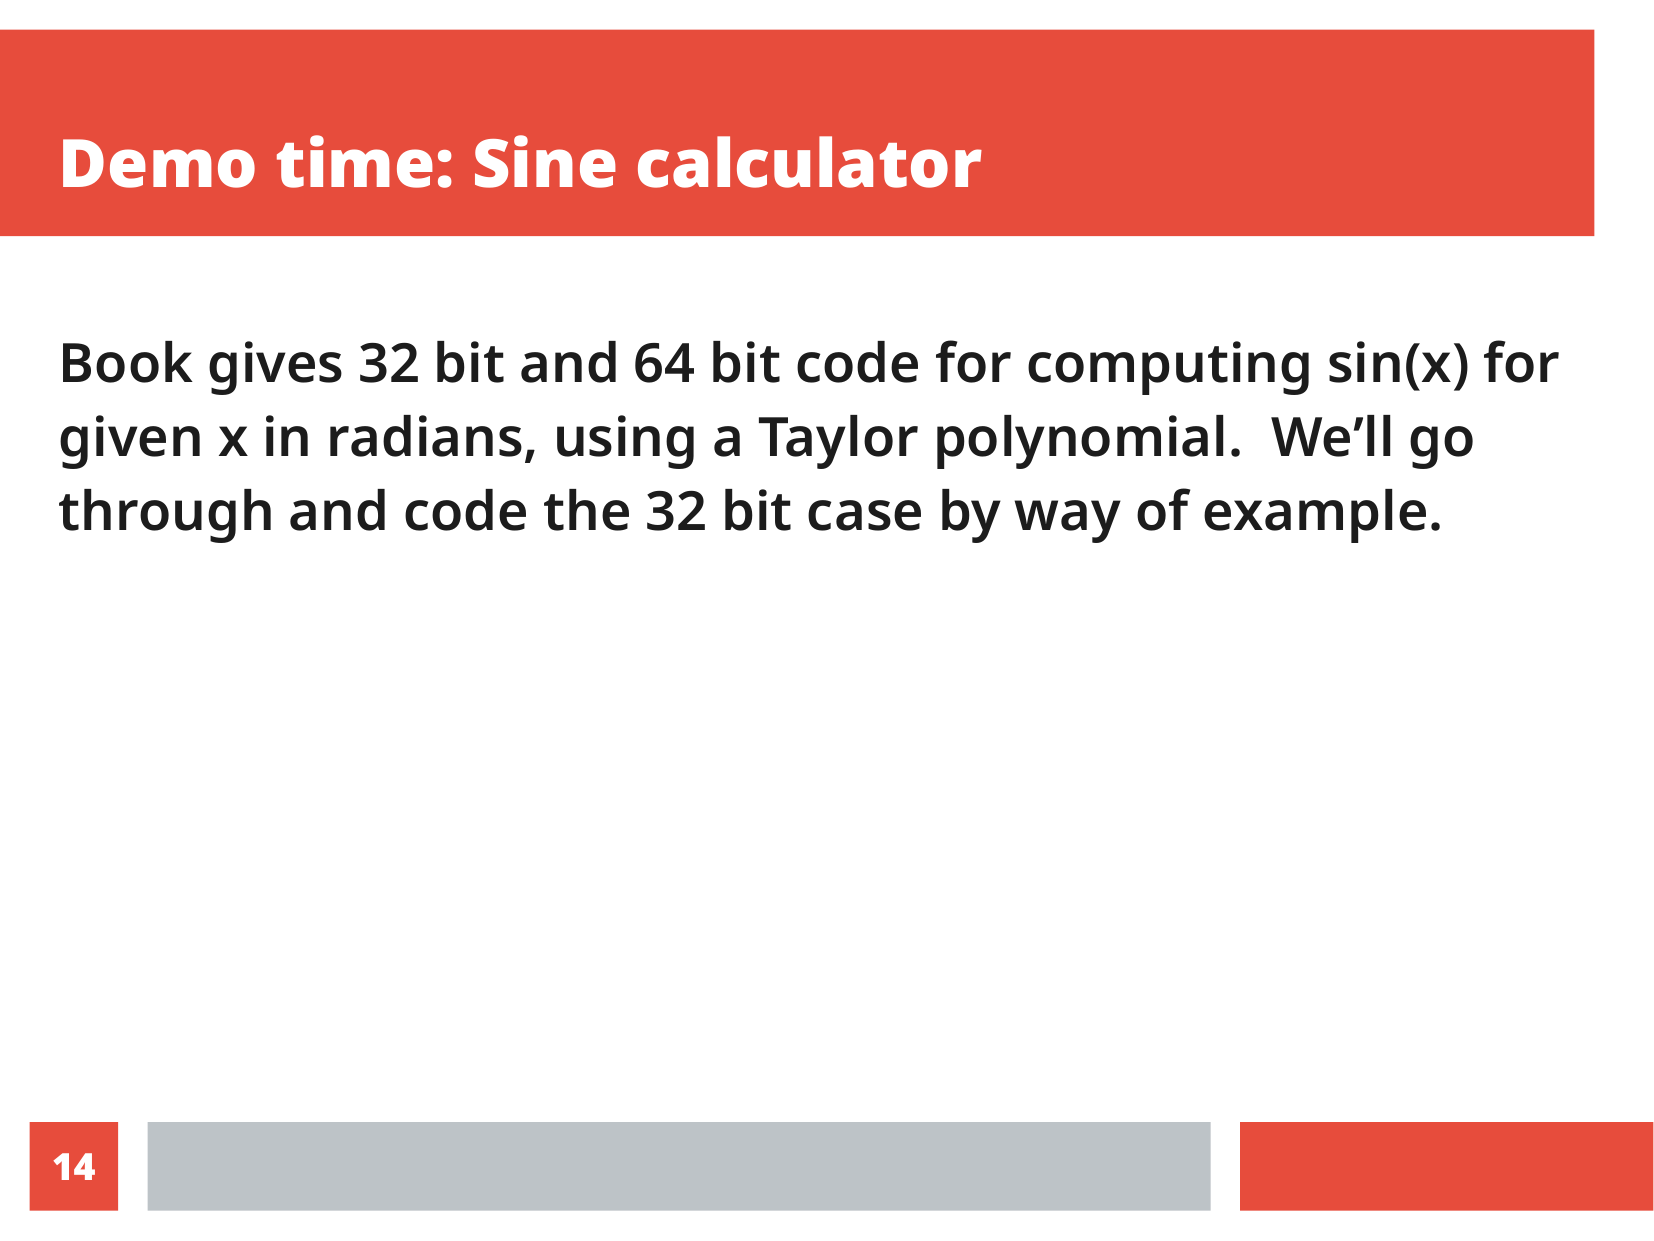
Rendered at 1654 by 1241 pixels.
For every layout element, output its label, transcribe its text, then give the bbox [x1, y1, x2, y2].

title Demo time: Sine calculator [59, 59, 1595, 207]
list Book gives 32 bit and 64 bit code for computing sin(x) for given x in radians, using a Taylor polynomial. We’ll go through and code the 32 bit case by way of example. [59, 324, 1565, 1093]
